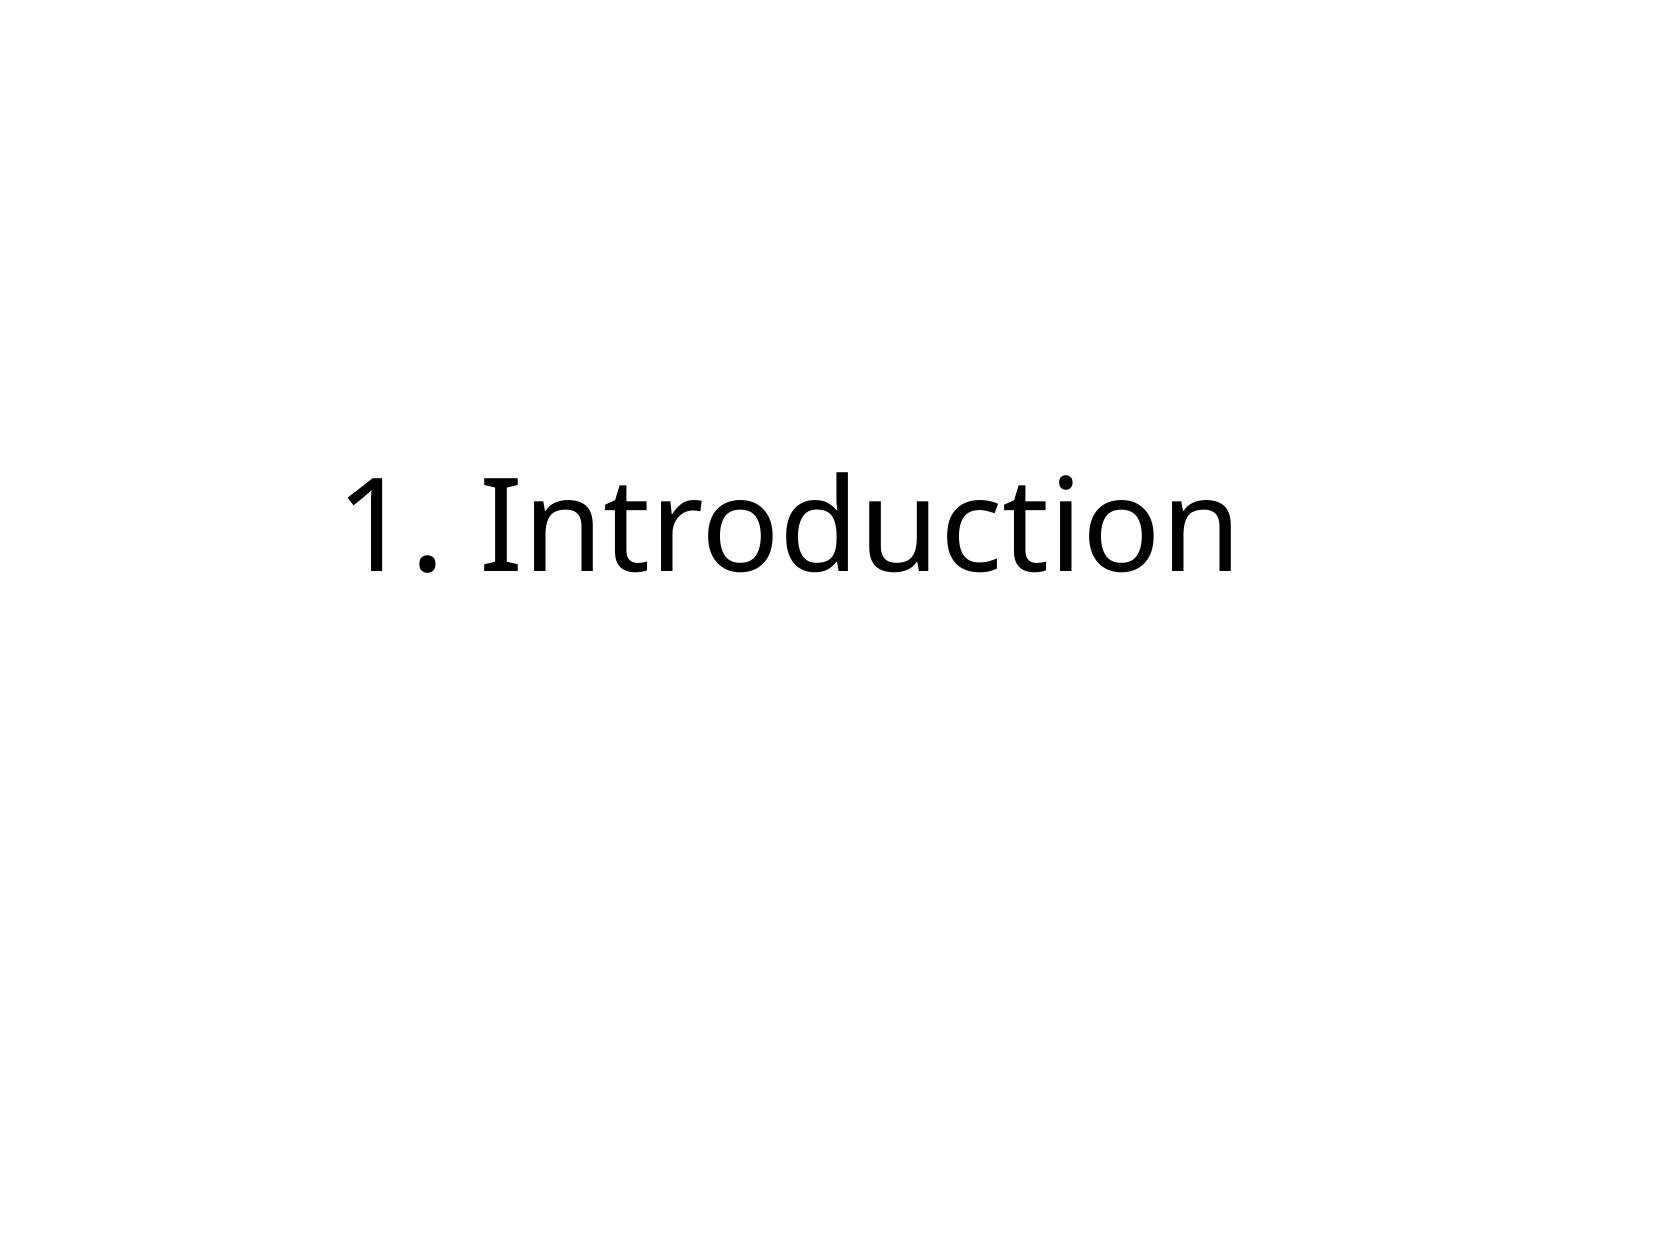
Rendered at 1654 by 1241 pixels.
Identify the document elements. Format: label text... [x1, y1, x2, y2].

title 1. Introduction [45, 432, 1534, 689]
